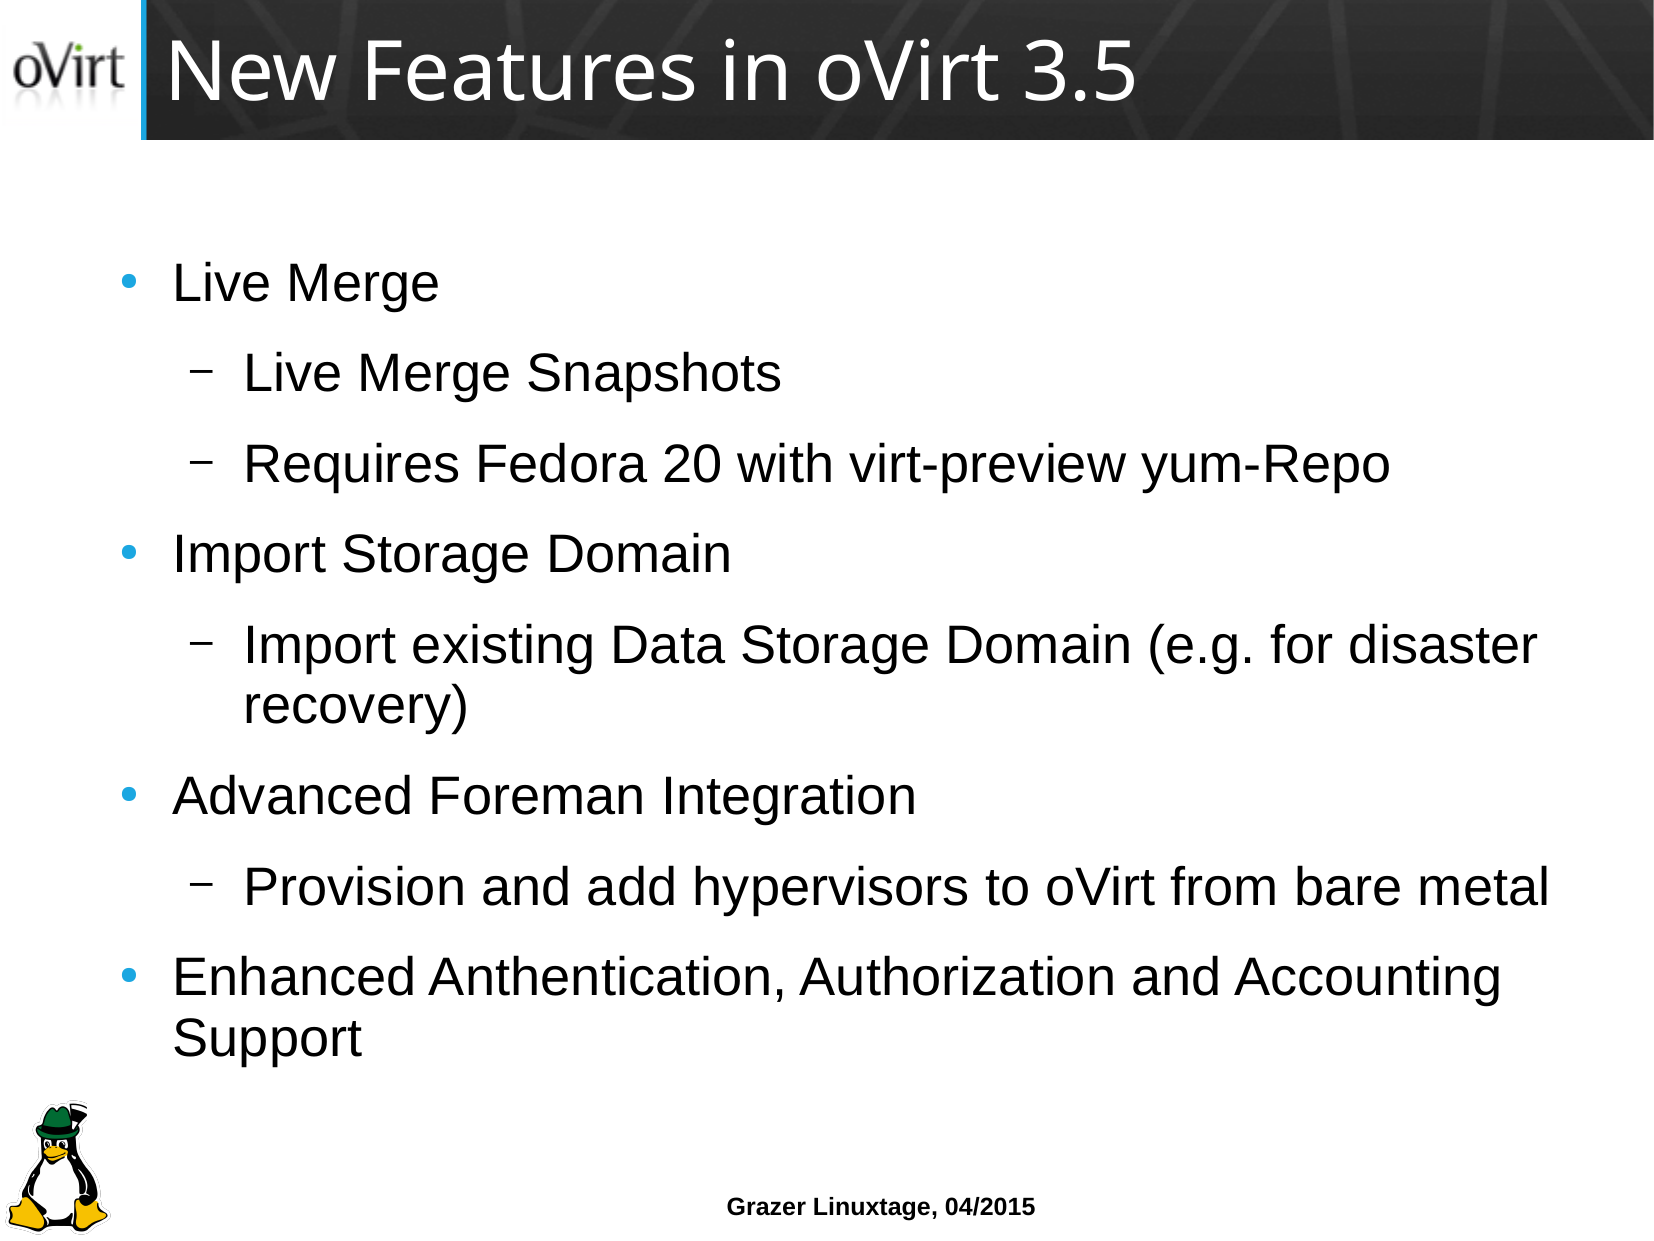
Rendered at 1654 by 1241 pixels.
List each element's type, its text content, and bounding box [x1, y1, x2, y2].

picture [5, 1100, 111, 1235]
text_box Live Merge Live Merge Snapshots Requires Fedora 20 with virt-preview yum-Repo Import Storage Domain Import existing Data Storage Domain (e.g. for disaster recovery) Advanced Foreman Integration Provision and add hypervisors to oVirt from bare metal Enhanced Anthentication, Authorization and Accounting Support [86, 244, 1576, 1126]
title New Features in oVirt 3.5 [164, 18, 1653, 119]
picture [0, 0, 1654, 140]
